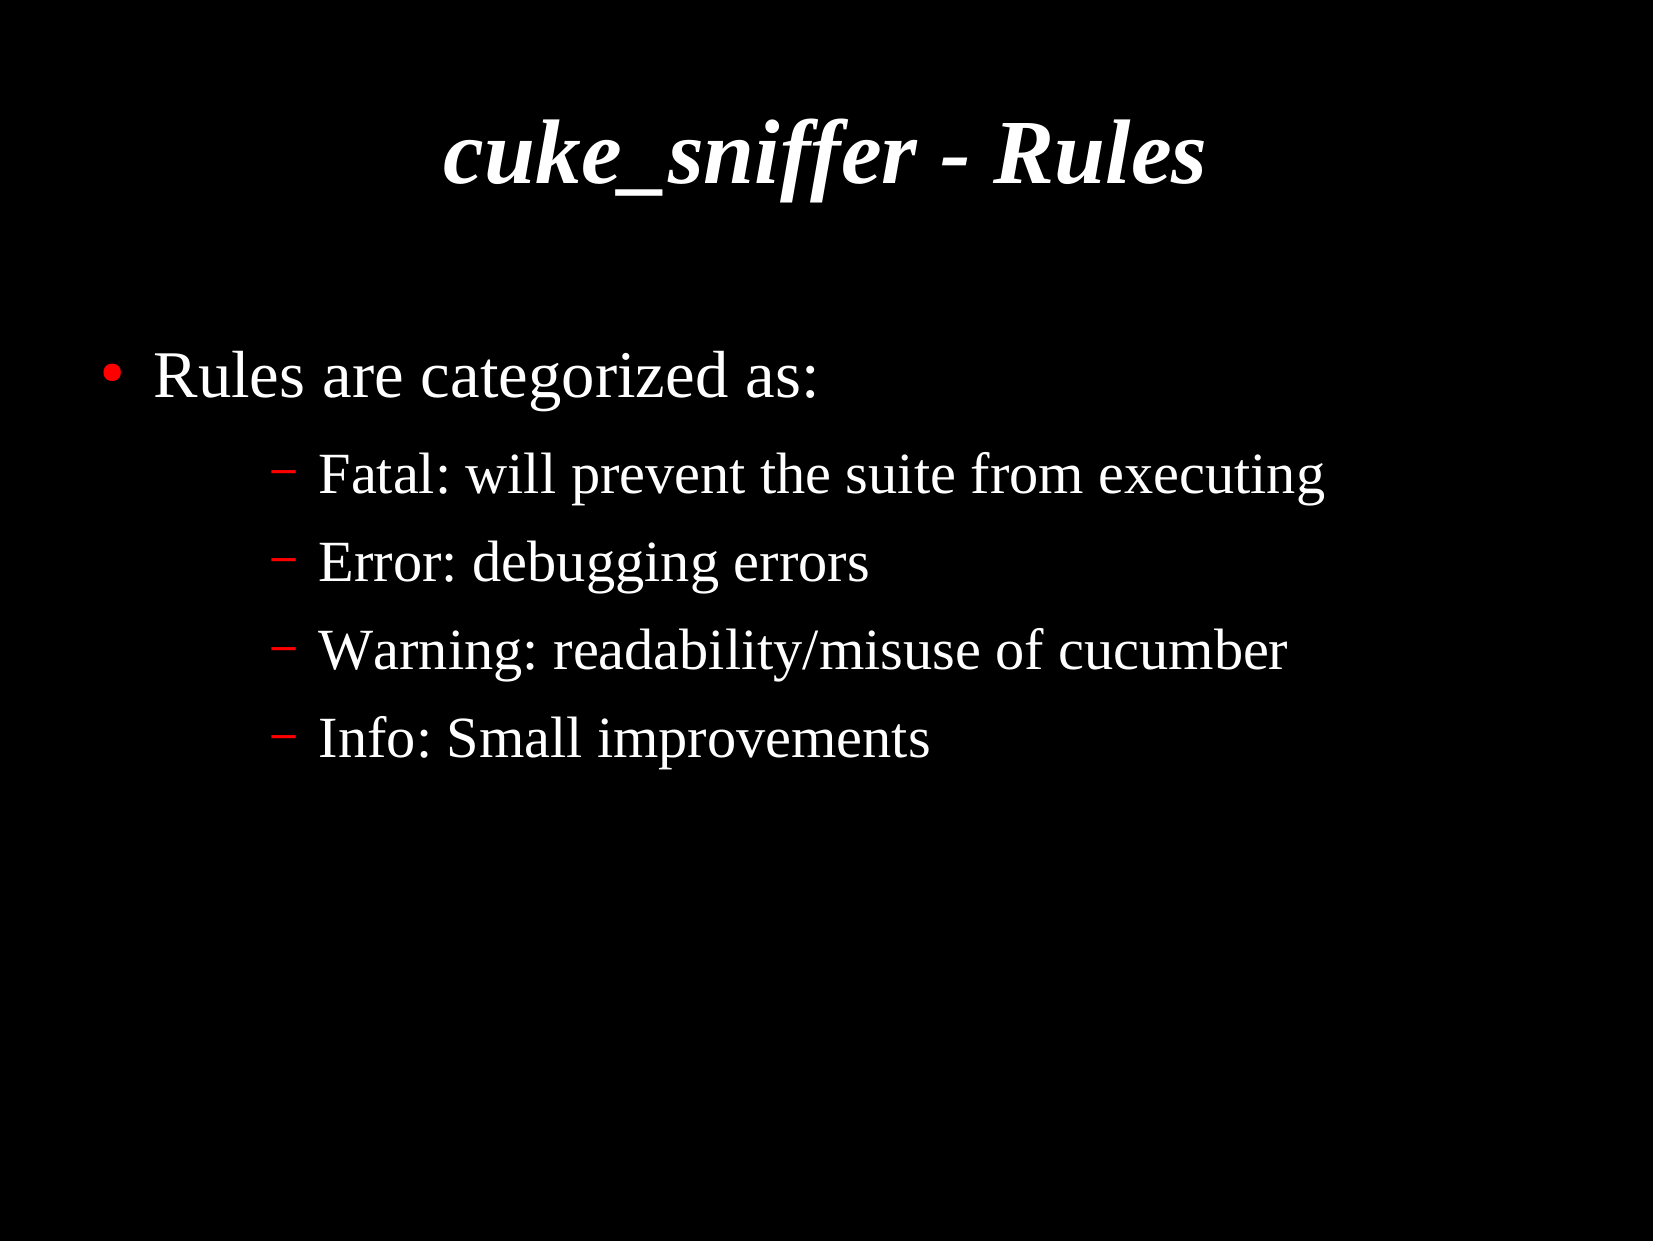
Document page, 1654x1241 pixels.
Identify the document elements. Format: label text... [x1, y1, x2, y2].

title cuke_sniffer - Rules [82, 49, 1571, 257]
list Rules are categorized as: Fatal: will prevent the suite from executing Error: debugging errors Warning: readability/misuse of cucumber Info: Small improvements [82, 337, 1571, 1052]
